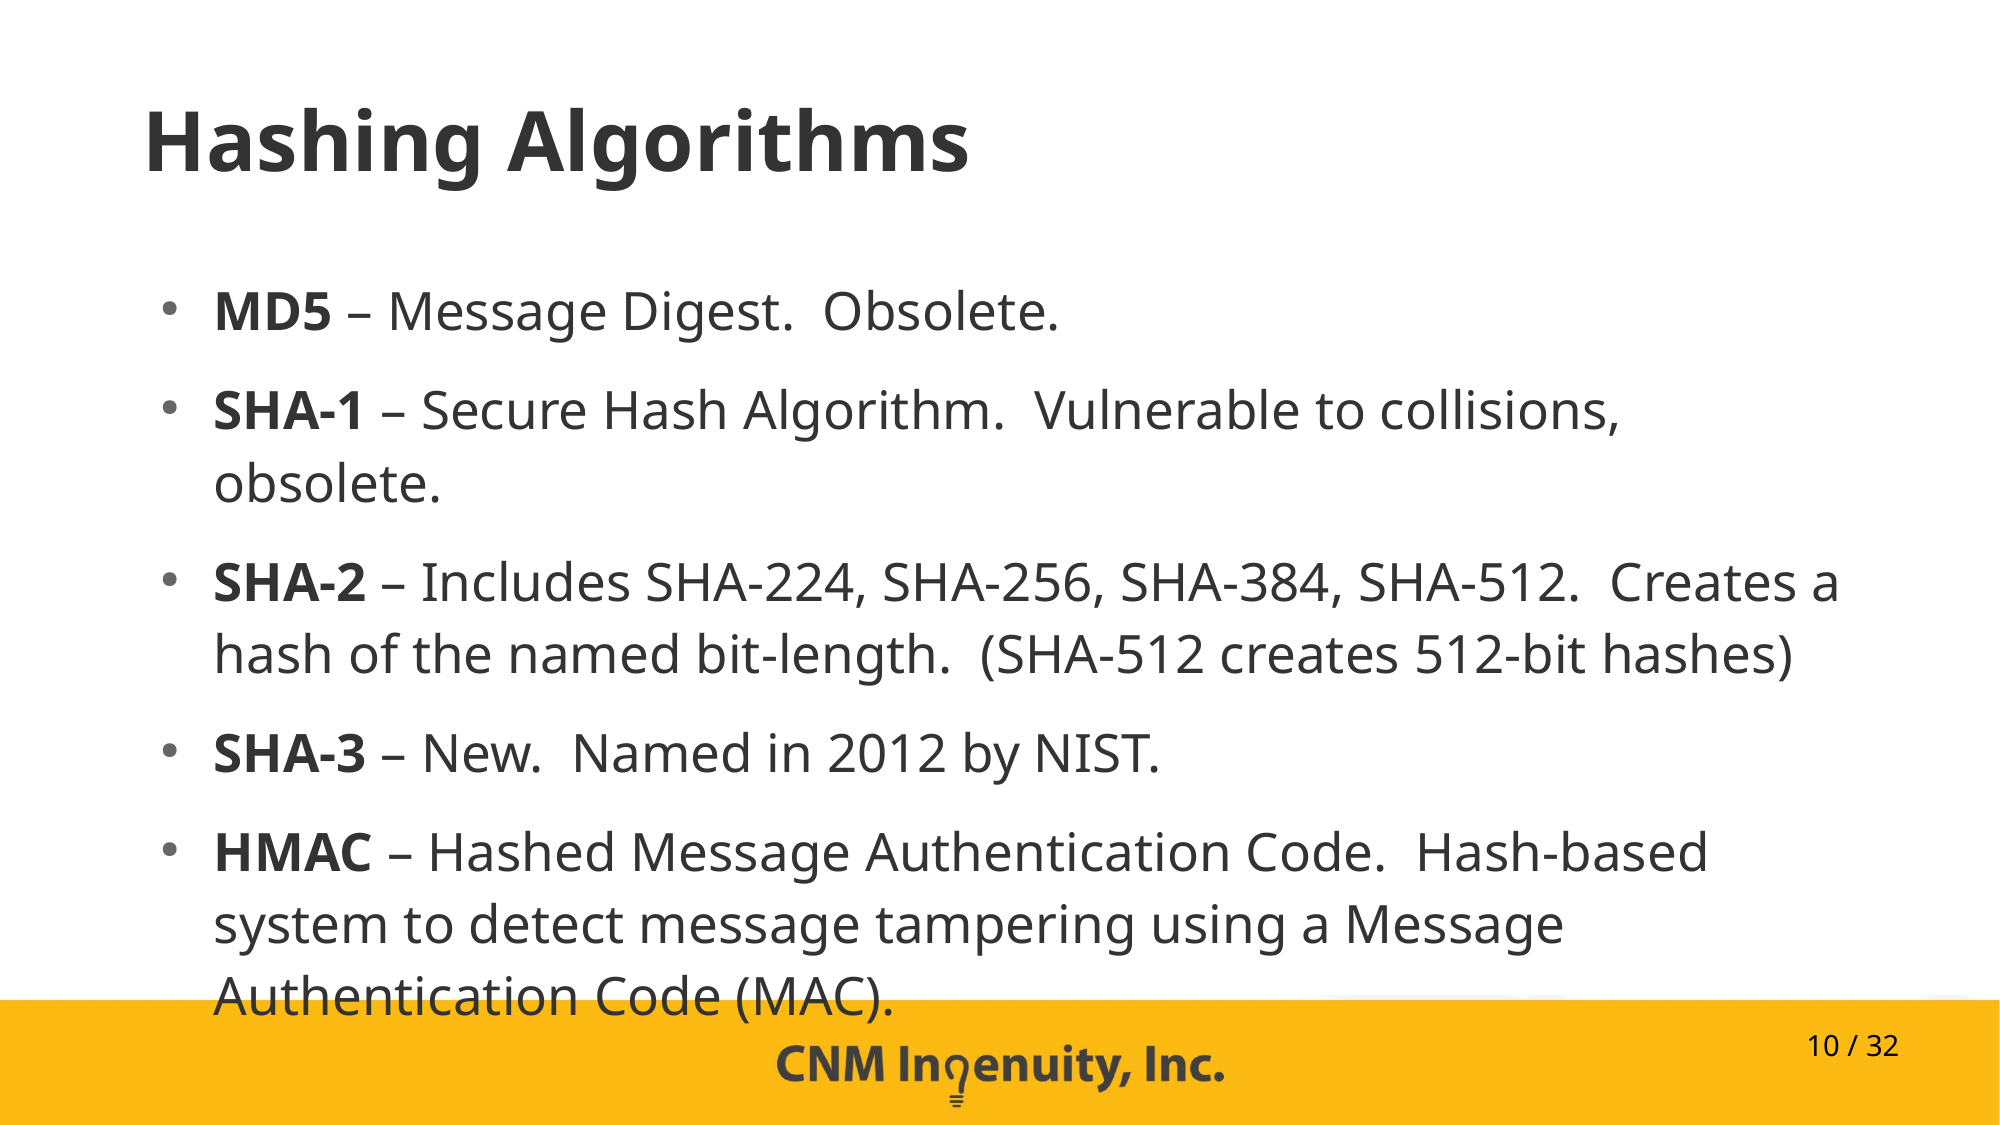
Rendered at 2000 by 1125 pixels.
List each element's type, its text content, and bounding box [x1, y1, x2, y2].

list MD5 – Message Digest. Obsolete. SHA-1 – Secure Hash Algorithm. Vulnerable to collisions, obsolete. SHA-2 – Includes SHA-224, SHA-256, SHA-384, SHA-512. Creates a hash of the named bit-length. (SHA-512 creates 512-bit hashes) SHA-3 – New. Named in 2012 by NIST. HMAC – Hashed Message Authentication Code. Hash-based system to detect message tampering using a Message Authentication Code (MAC). [142, 274, 1857, 927]
title Hashing Algorithms [142, 44, 1900, 233]
